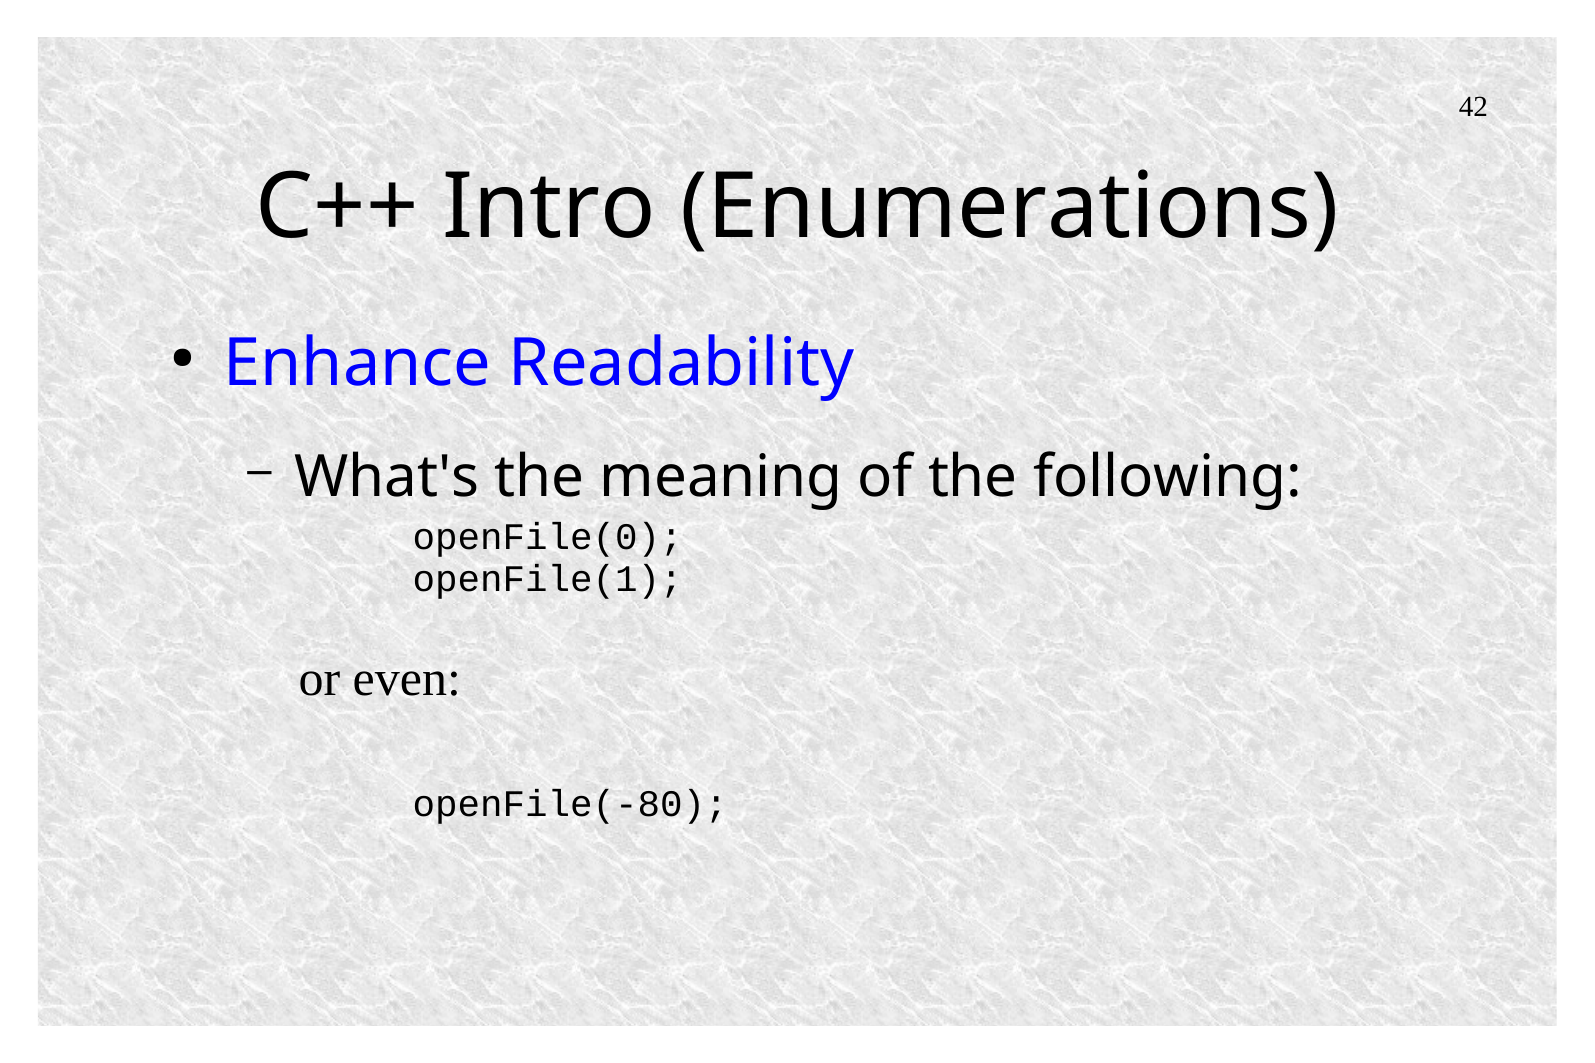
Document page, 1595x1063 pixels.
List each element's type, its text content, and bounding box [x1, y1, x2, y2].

text_box openFile(0); openFile(1); [412, 517, 1223, 609]
list Enhance Readability What's the meaning of the following: [152, 314, 1450, 937]
text_box openFile(-80); [412, 784, 728, 839]
text_box or even: [298, 651, 592, 708]
picture [37, 37, 1557, 1026]
title C++ Intro (Enumerations) [149, 119, 1447, 285]
